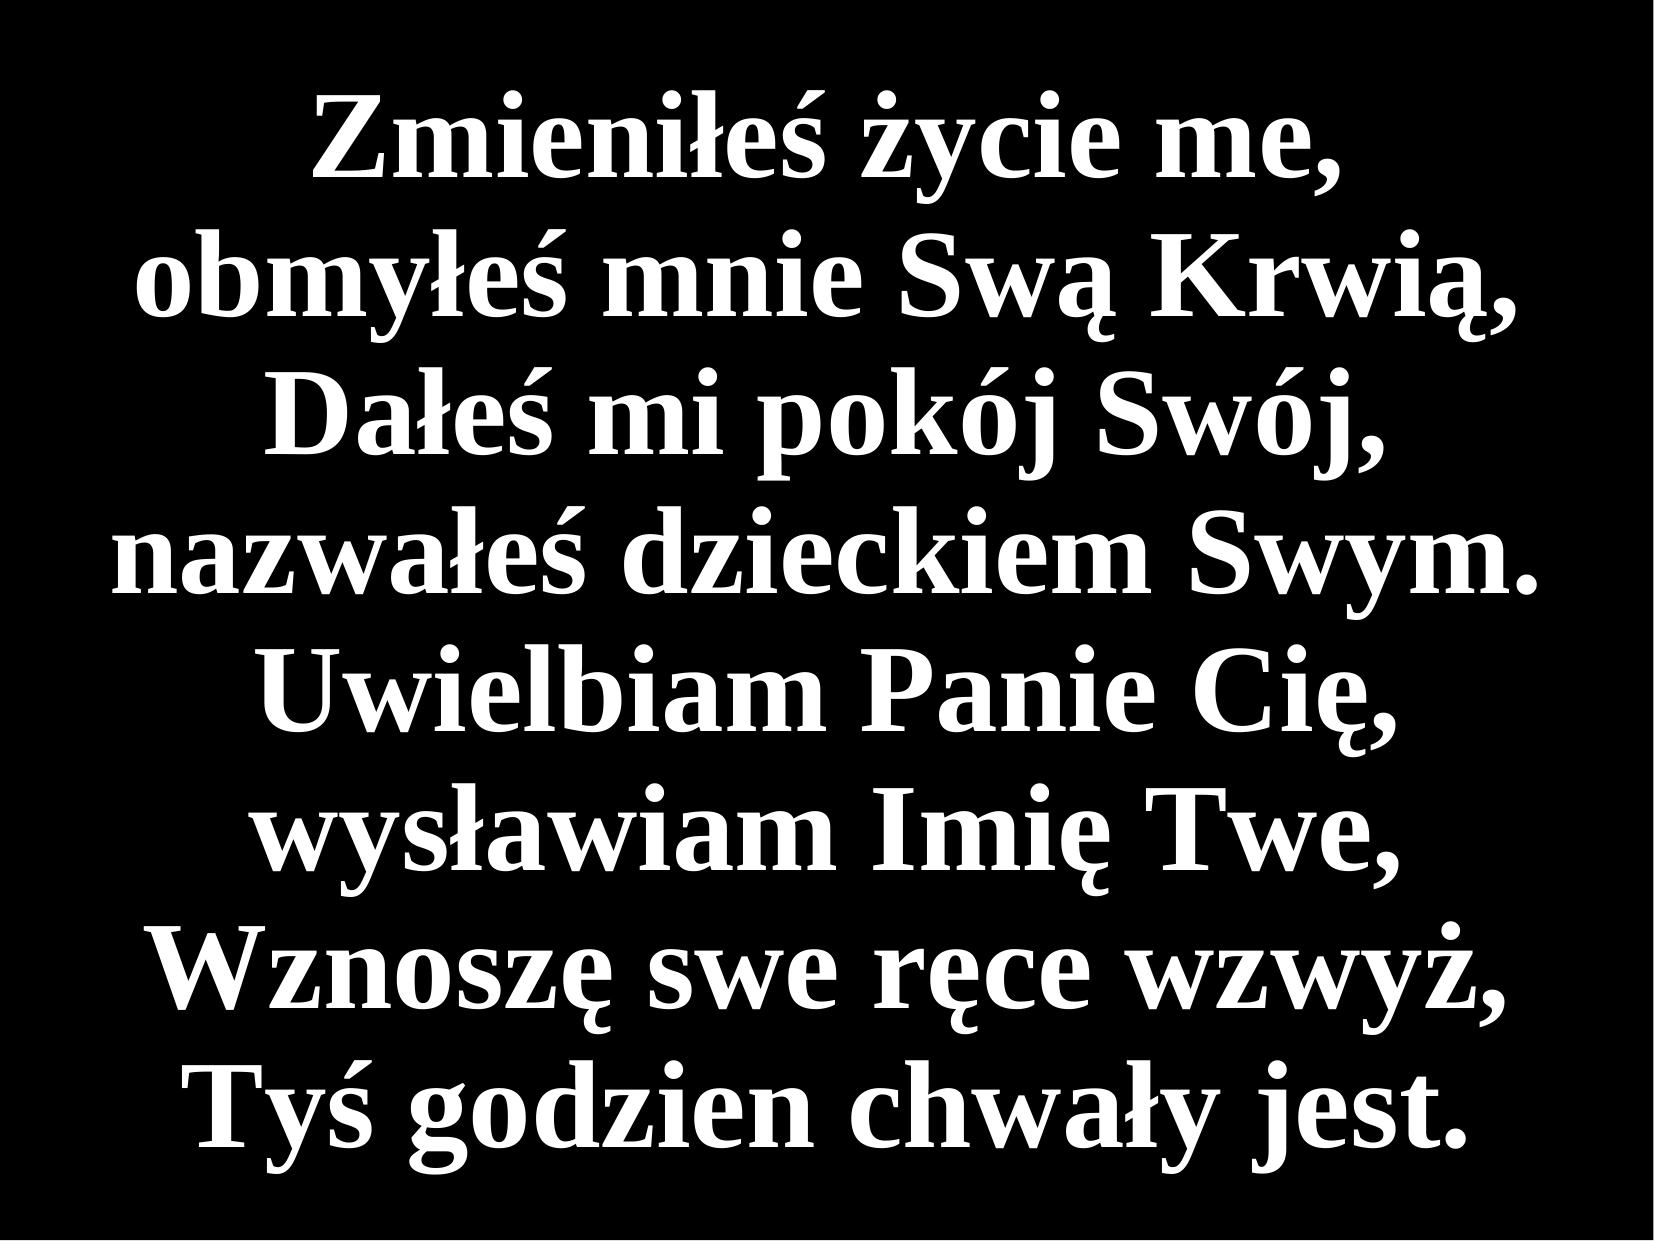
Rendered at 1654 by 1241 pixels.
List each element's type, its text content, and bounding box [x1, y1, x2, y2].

title Zmieniłeś życie me, obmyłeś mnie Swą Krwią, Dałeś mi pokój Swój, nazwałeś dzieckiem Swym. Uwielbiam Panie Cię, wysławiam Imię Twe, Wznoszę swe ręce wzwyż, Tyś godzien chwały jest. [0, 0, 1654, 1241]
